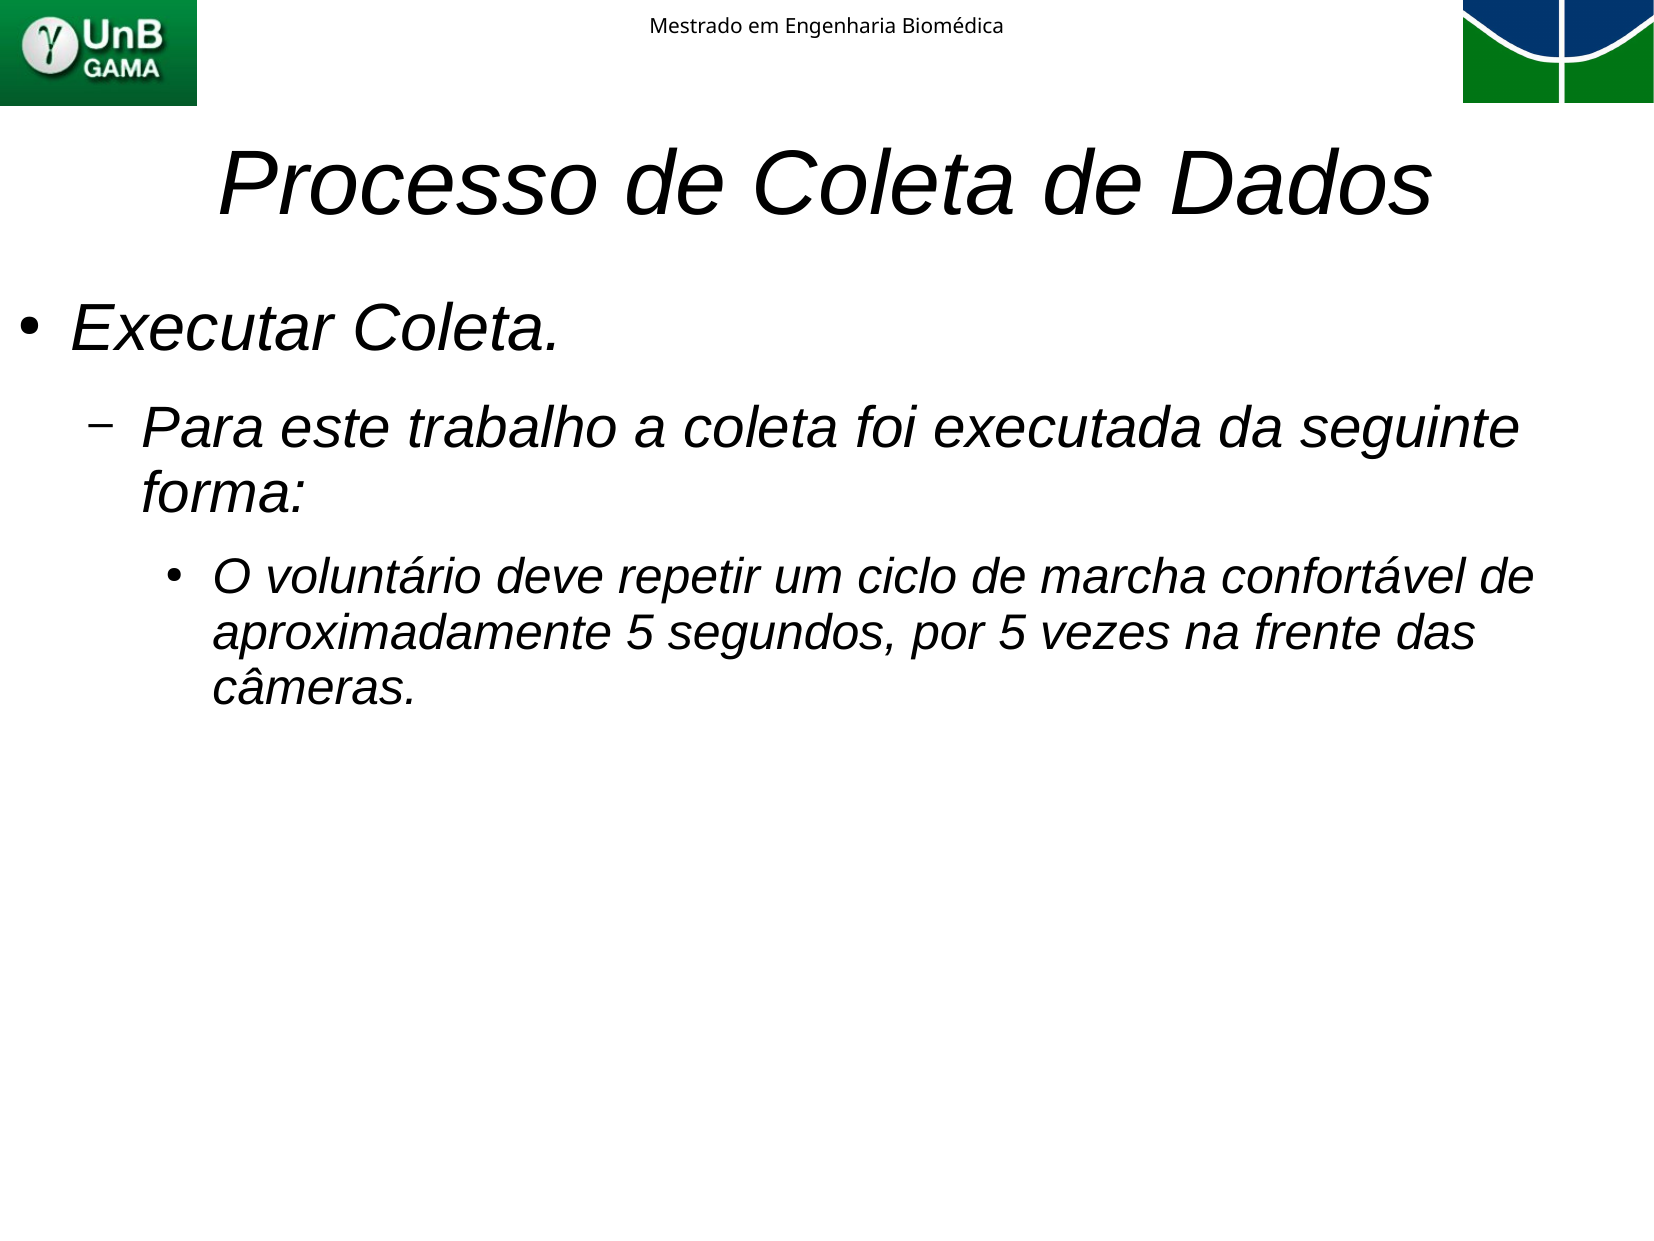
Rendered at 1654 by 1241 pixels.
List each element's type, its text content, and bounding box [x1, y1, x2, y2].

list Executar Coleta. Para este trabalho a coleta foi executada da seguinte forma: O voluntário deve repetir um ciclo de marcha confortável de aproximadamente 5 segundos, por 5 vezes na frente das câmeras. [0, 290, 1654, 1241]
picture [1463, 0, 1654, 94]
title Processo de Coleta de Dados [0, 94, 1654, 272]
picture [0, 0, 197, 94]
